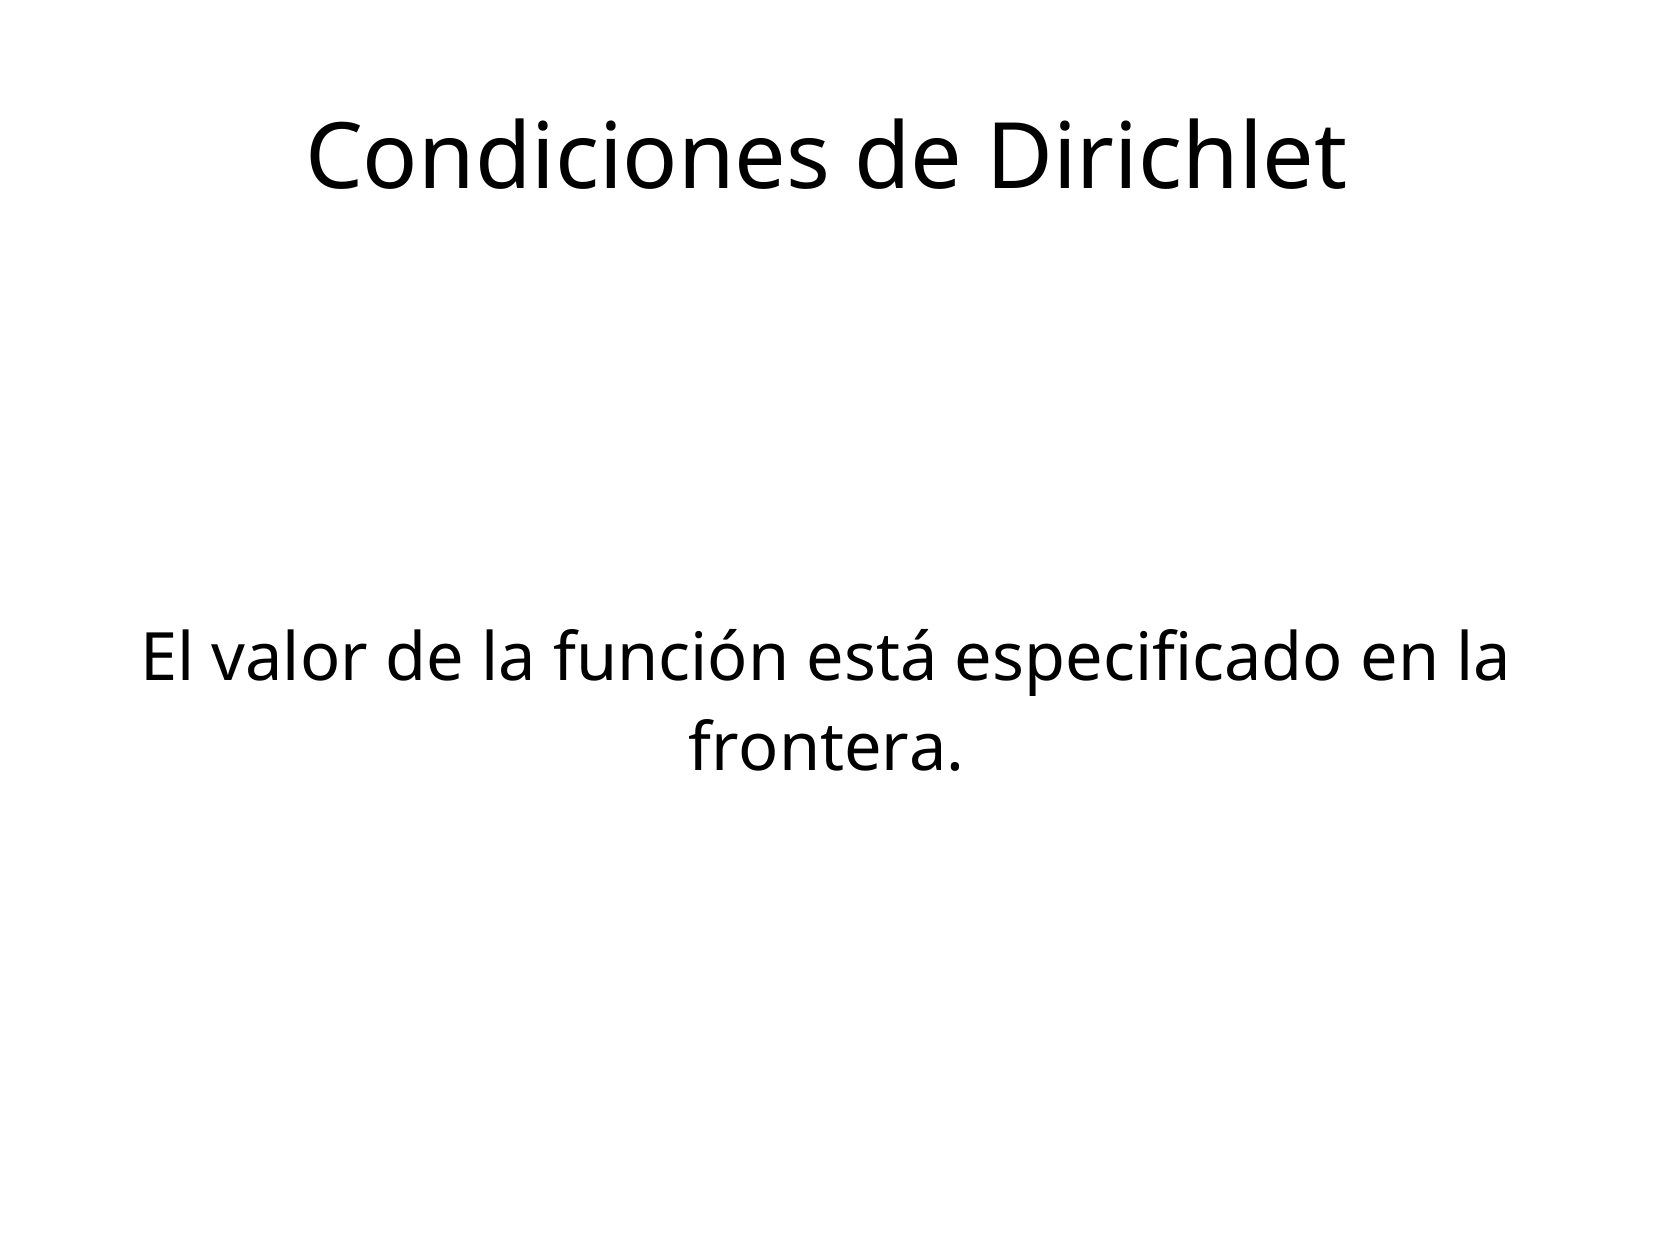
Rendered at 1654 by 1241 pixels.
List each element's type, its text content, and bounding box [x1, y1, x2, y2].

title Condiciones de Dirichlet [82, 56, 1571, 250]
subtitle El valor de la función está especificado en la frontera. [82, 297, 1571, 1102]
